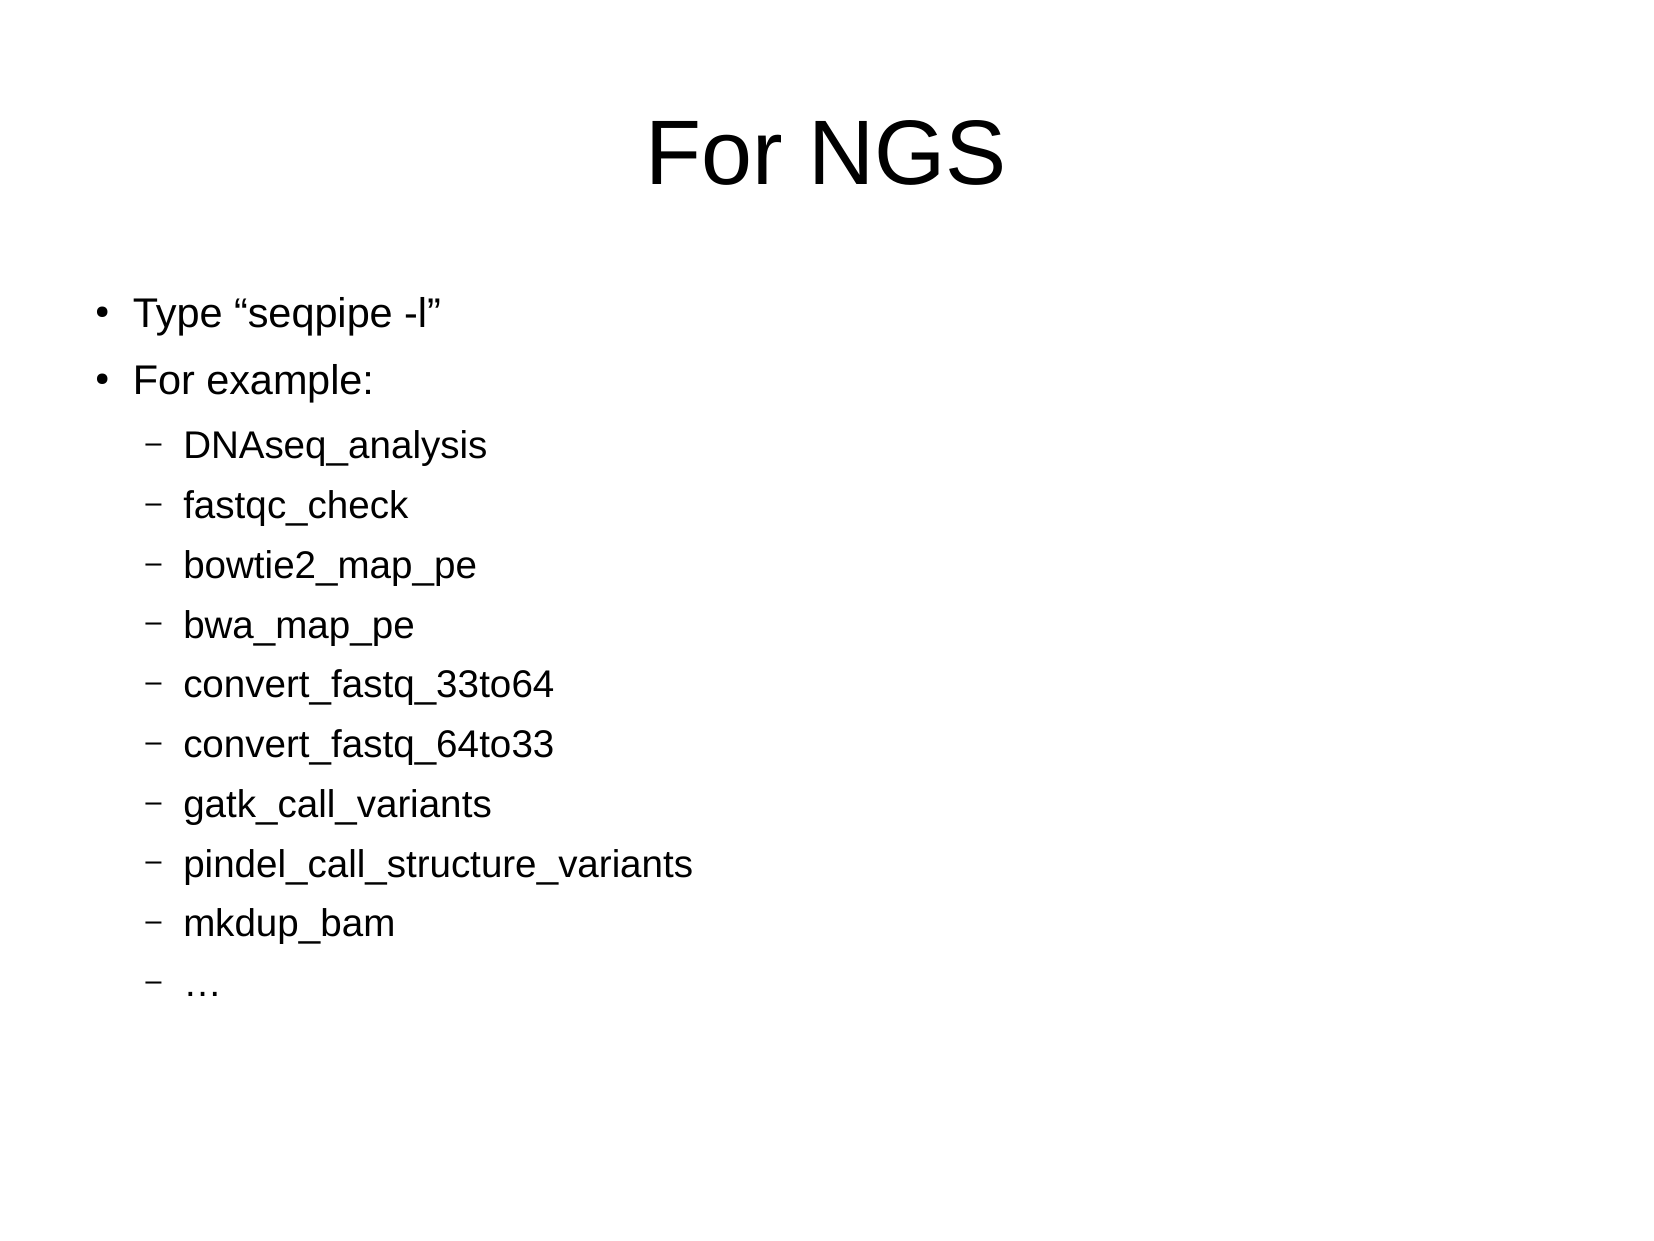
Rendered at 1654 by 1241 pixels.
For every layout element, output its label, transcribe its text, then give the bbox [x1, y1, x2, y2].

list Type “seqpipe -l” For example: DNAseq_analysis fastqc_check bowtie2_map_pe bwa_map_pe convert_fastq_33to64 convert_fastq_64to33 gatk_call_variants pindel_call_structure_variants mkdup_bam … [82, 290, 1538, 1010]
title For NGS [82, 49, 1571, 257]
